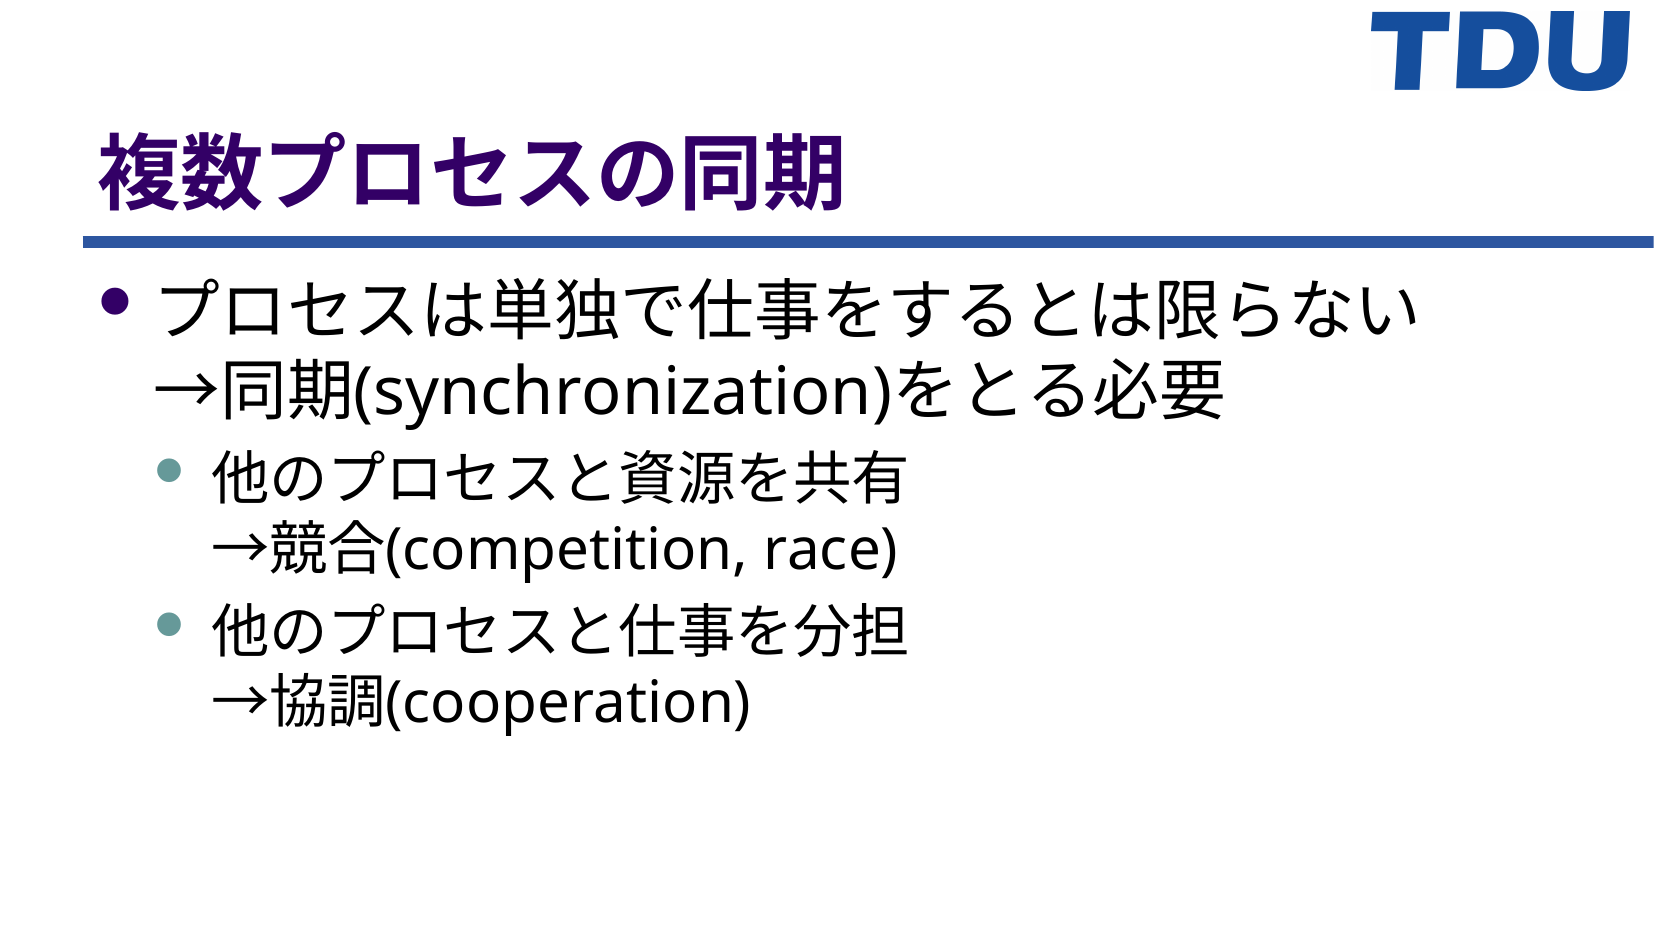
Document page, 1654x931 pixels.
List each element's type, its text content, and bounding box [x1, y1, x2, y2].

list プロセスは単独で仕事をするとは限らない →同期(synchronization)をとる必要 他のプロセスと資源を共有 →競合(competition, race) 他のプロセスと仕事を分担 →協調(cooperation) [82, 259, 1571, 807]
title 複数プロセスの同期 [82, 51, 1571, 228]
picture [1371, 11, 1630, 91]
